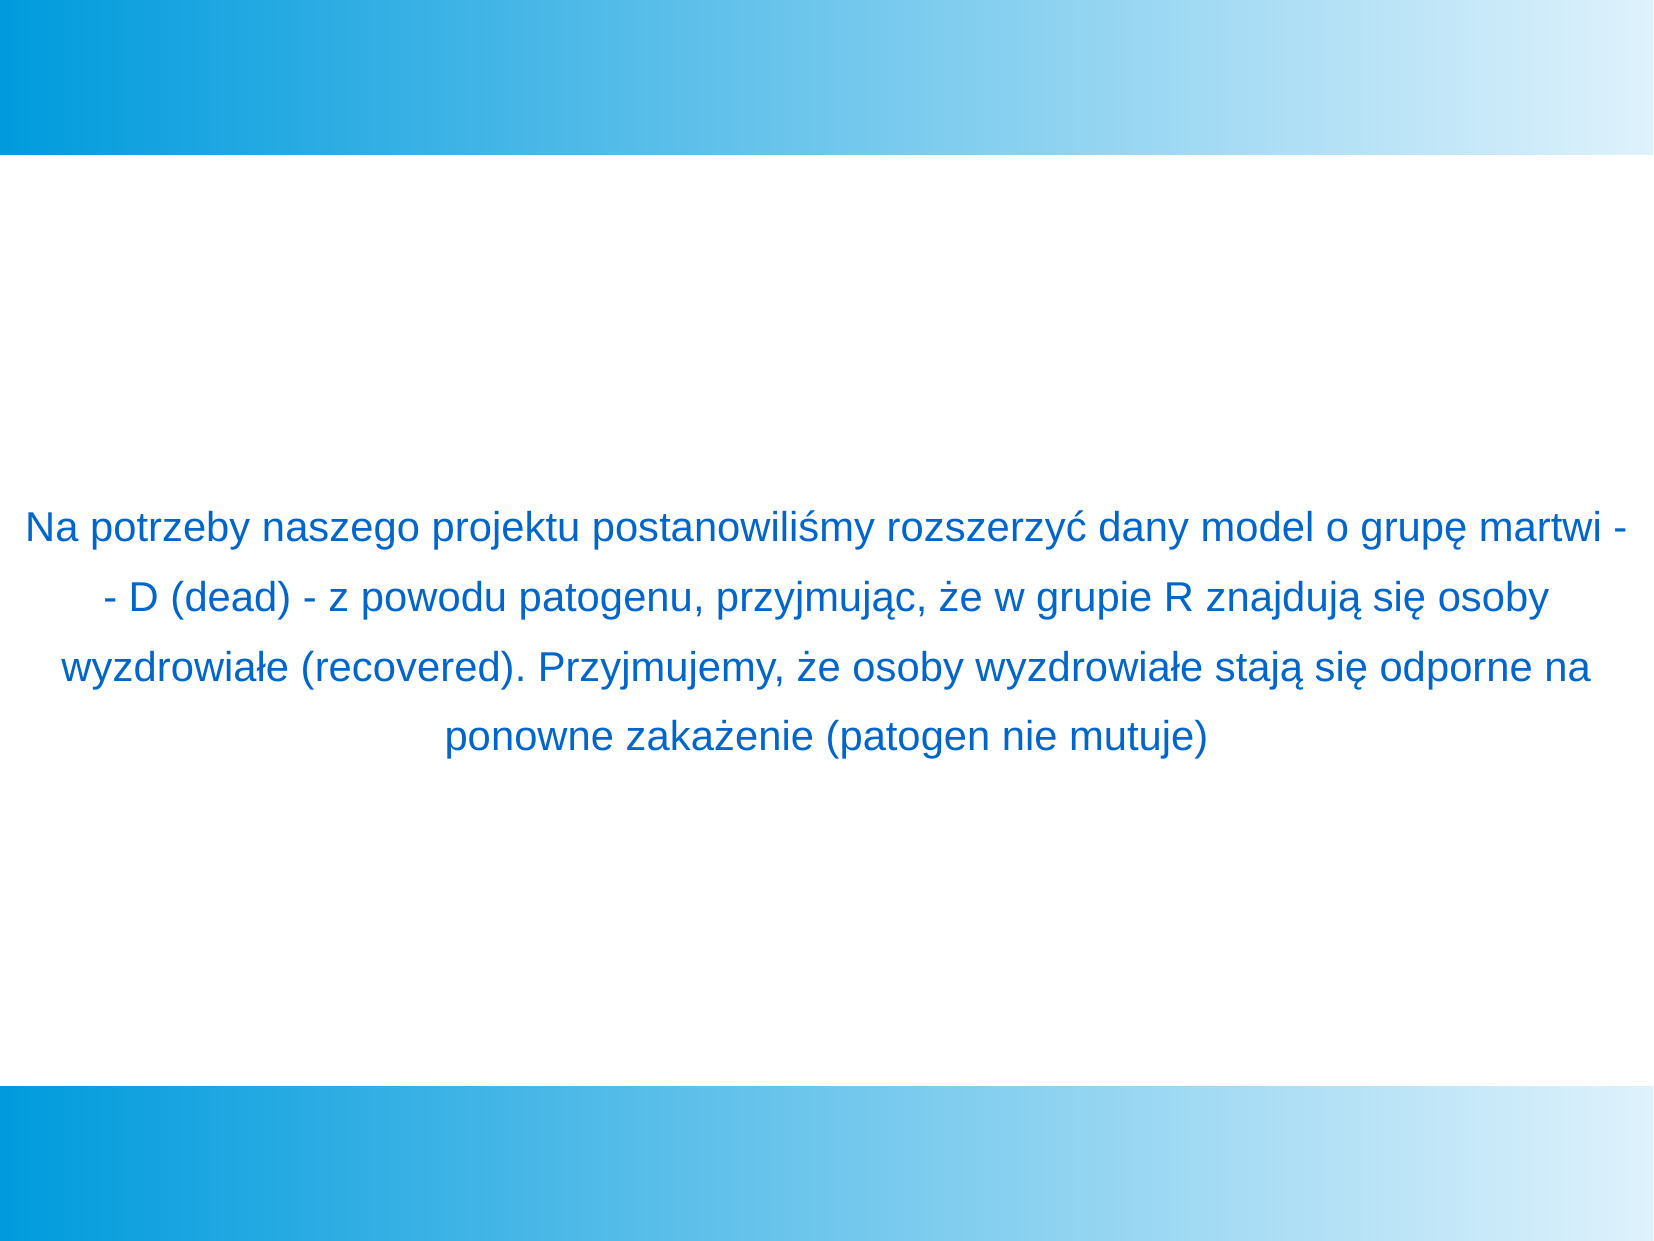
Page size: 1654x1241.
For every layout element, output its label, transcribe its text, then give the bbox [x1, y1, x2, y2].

list Na potrzeby naszego projektu postanowiliśmy rozszerzyć dany model o grupę martwi - - D (dead) - z powodu patogenu, przyjmując, że w grupie R znajdują się osoby wyzdrowiałe (recovered). Przyjmujemy, że osoby wyzdrowiałe stają się odporne na ponowne zakażenie (patogen nie mutuje) [0, 0, 1630, 1241]
